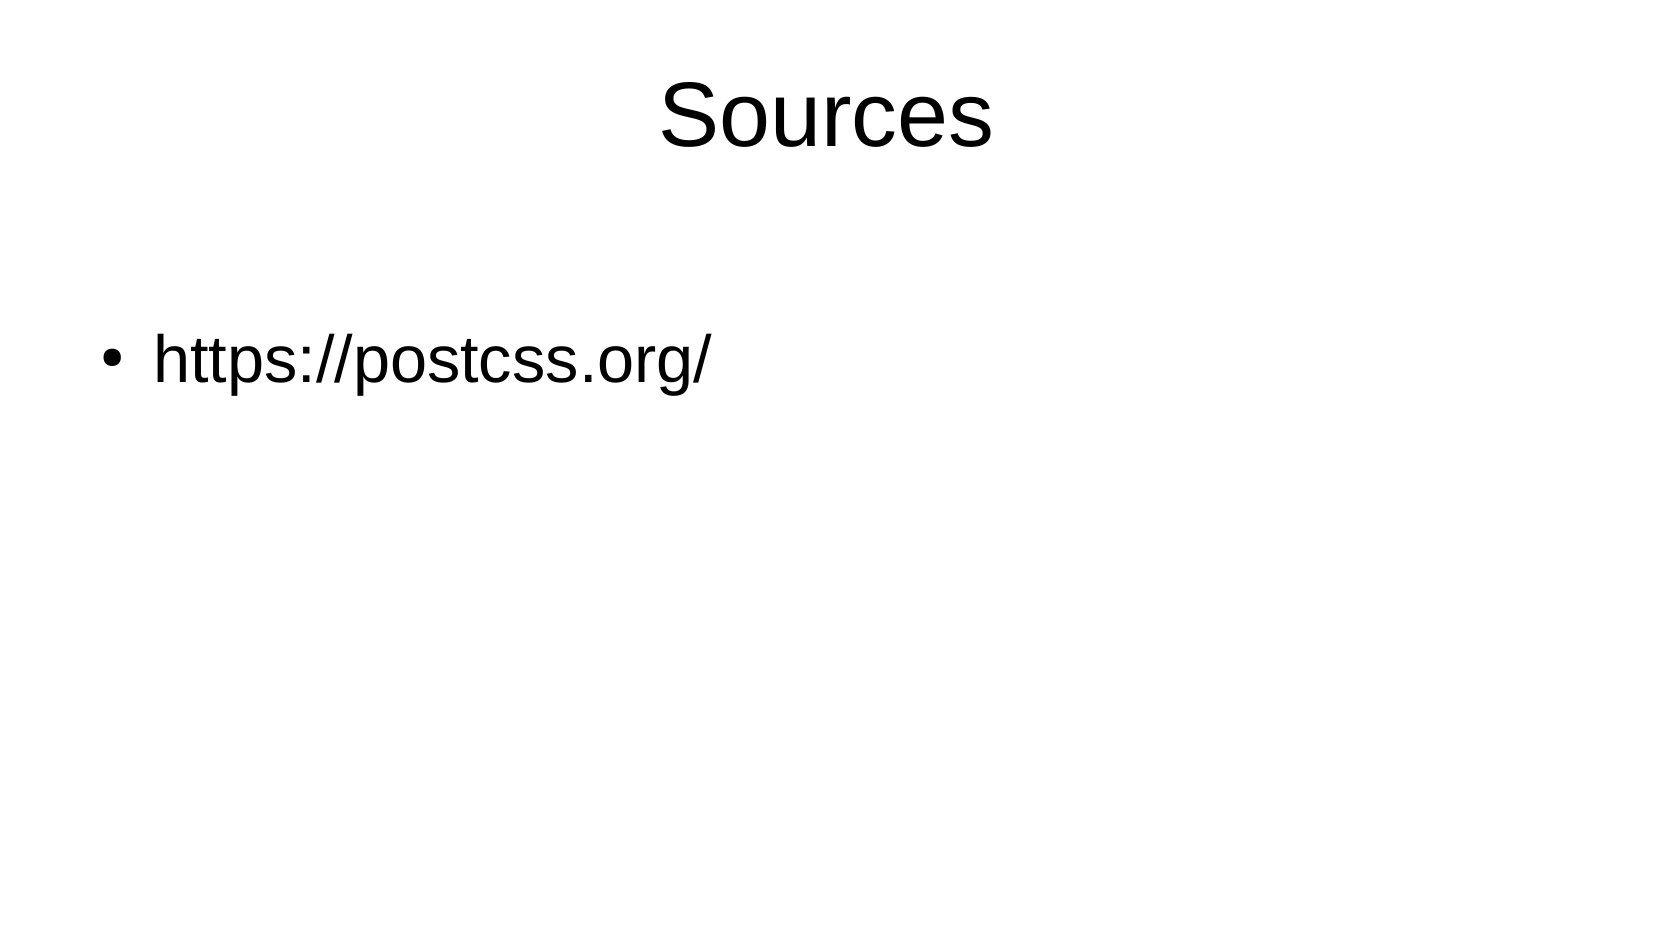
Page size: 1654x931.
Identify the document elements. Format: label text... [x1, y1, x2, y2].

list https://postcss.org/ [82, 217, 1571, 758]
title Sources [82, 37, 1571, 193]
